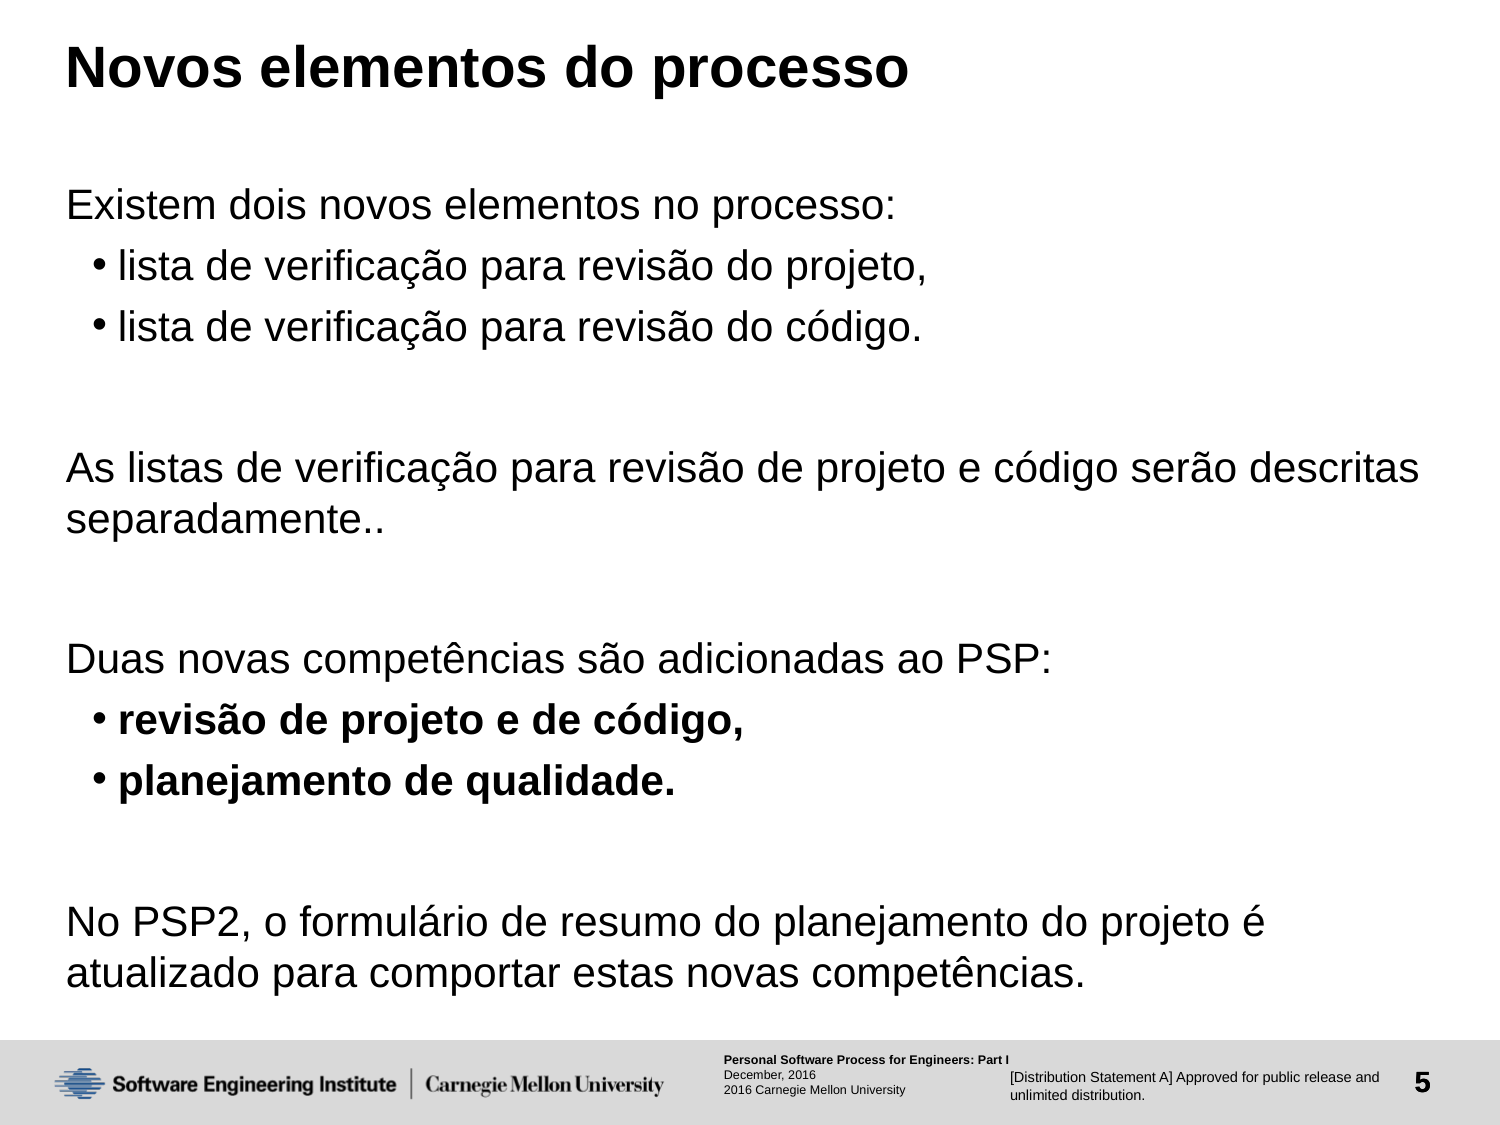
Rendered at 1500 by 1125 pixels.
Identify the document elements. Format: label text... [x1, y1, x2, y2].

list Existem dois novos elementos no processo: lista de verificação para revisão do projeto, lista de verificação para revisão do código. As listas de verificação para revisão de projeto e código serão descritas separadamente.. Duas novas competências são adicionadas ao PSP: revisão de projeto e de código, planejamento de qualidade. No PSP2, o formulário de resumo do planejamento do projeto é atualizado para comportar estas novas competências. [65, 177, 1431, 1000]
picture [46, 1061, 673, 1104]
title Novos elementos do processo [65, 37, 1313, 148]
